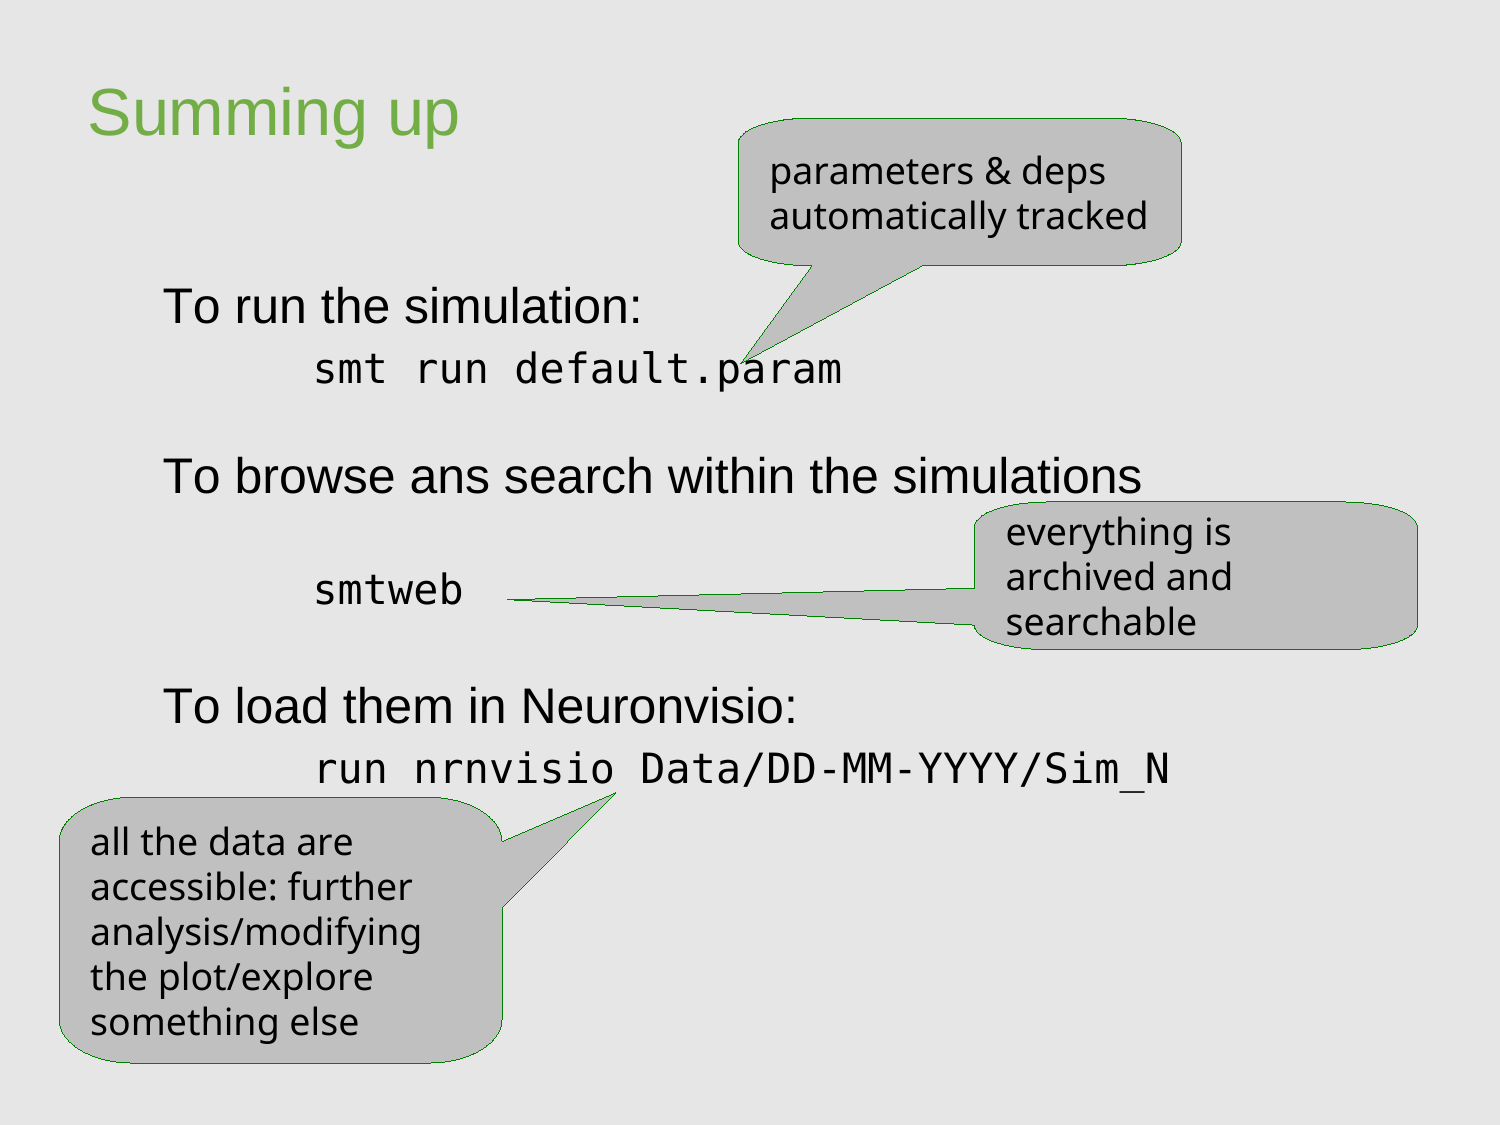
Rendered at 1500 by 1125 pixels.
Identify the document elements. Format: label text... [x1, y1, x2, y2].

text_box parameters & deps automatically tracked [738, 118, 1182, 364]
text_box everything is archived and searchable [507, 501, 1418, 650]
text_box all the data are accessible: further analysis/modifying the plot/explore something else [59, 792, 616, 1064]
text_box To run the simulation: smt run default.param To browse ans search within the simulations smtweb To load them in Neuronvisio: run nrnvisio Data/DD-MM-YYYY/Sim_N [147, 265, 1388, 861]
title Summing up [87, 57, 1426, 168]
